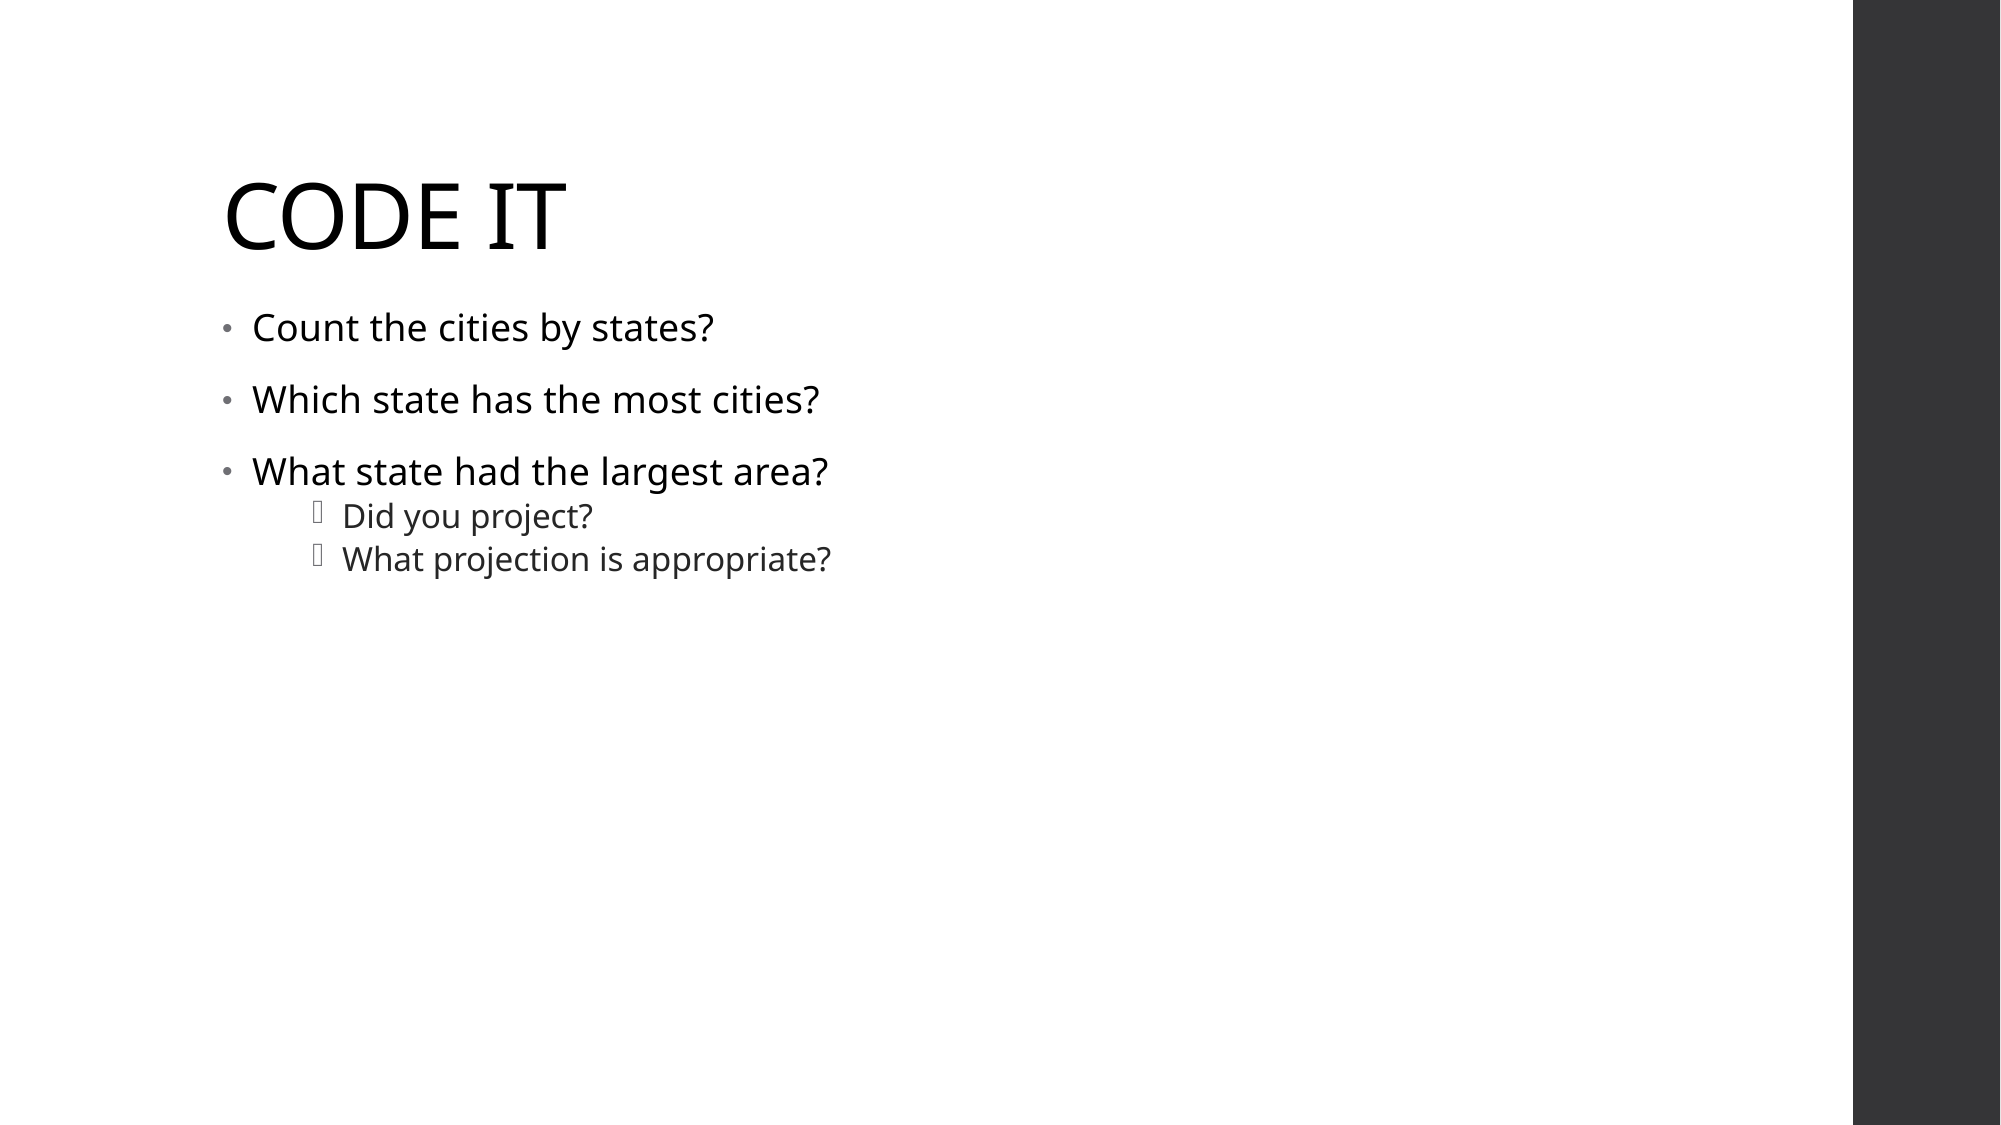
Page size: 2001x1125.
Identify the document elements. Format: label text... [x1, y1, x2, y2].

title CODE IT [206, 60, 1797, 278]
list Count the cities by states? Which state has the most cities? What state had the largest area? Did you project? What projection is appropriate? [206, 299, 1617, 1014]
